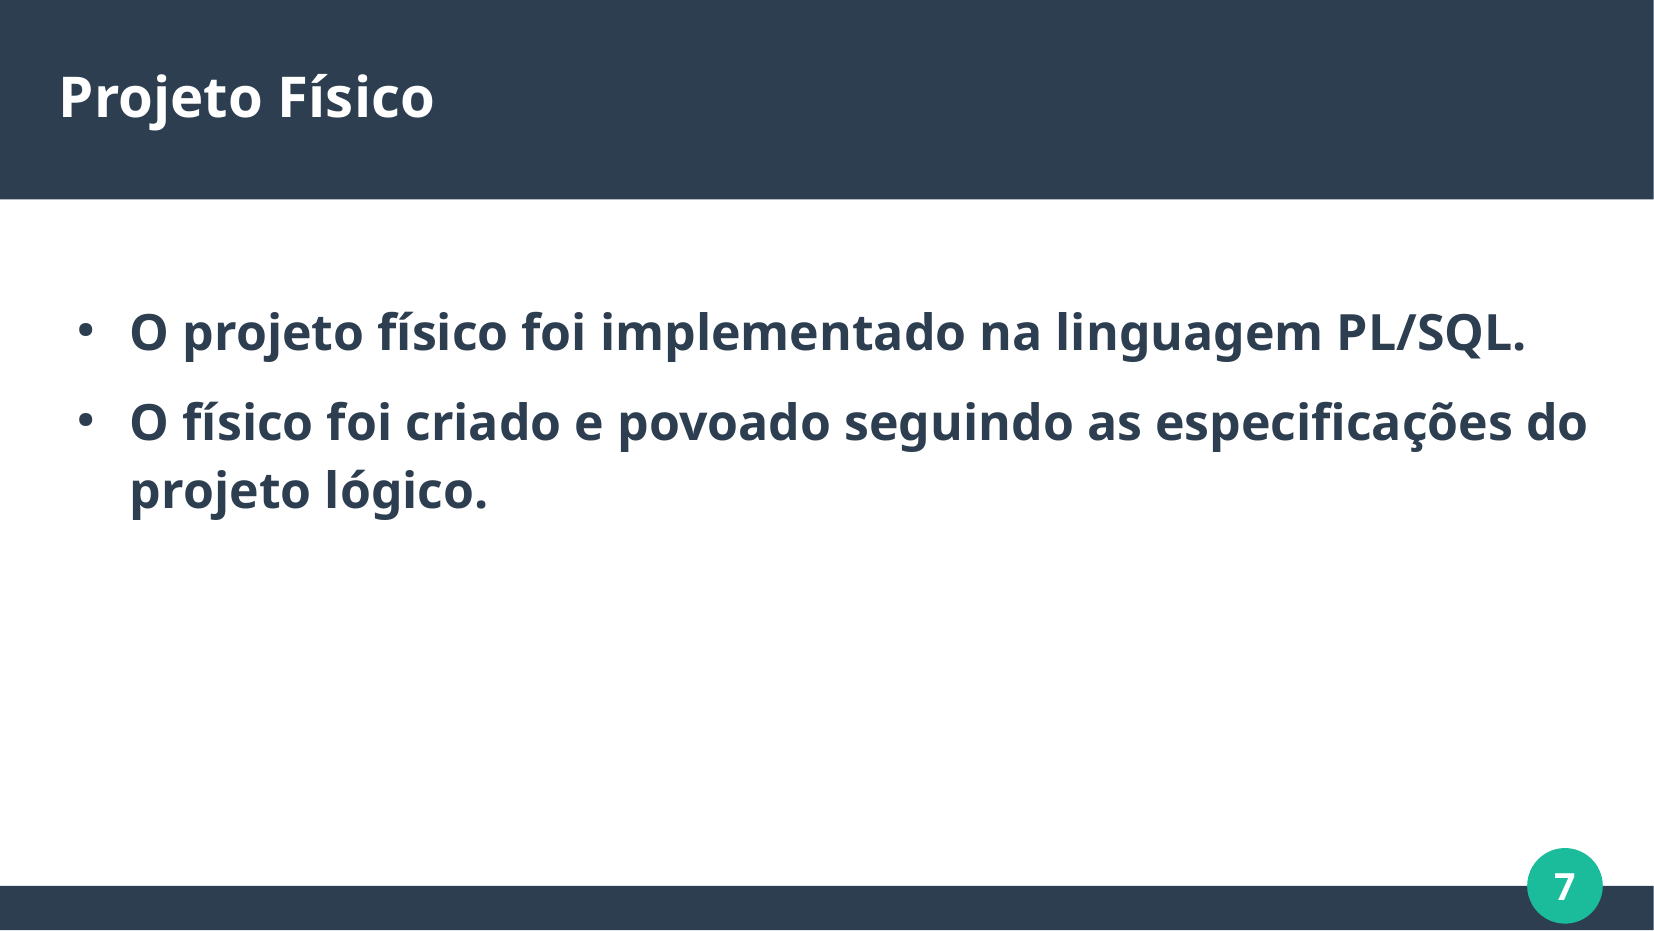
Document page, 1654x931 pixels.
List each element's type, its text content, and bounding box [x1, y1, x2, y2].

title Projeto Físico [59, 37, 1595, 156]
list O projeto físico foi implementado na linguagem PL/SQL. O físico foi criado e povoado seguindo as especificações do projeto lógico. [59, 206, 1595, 864]
